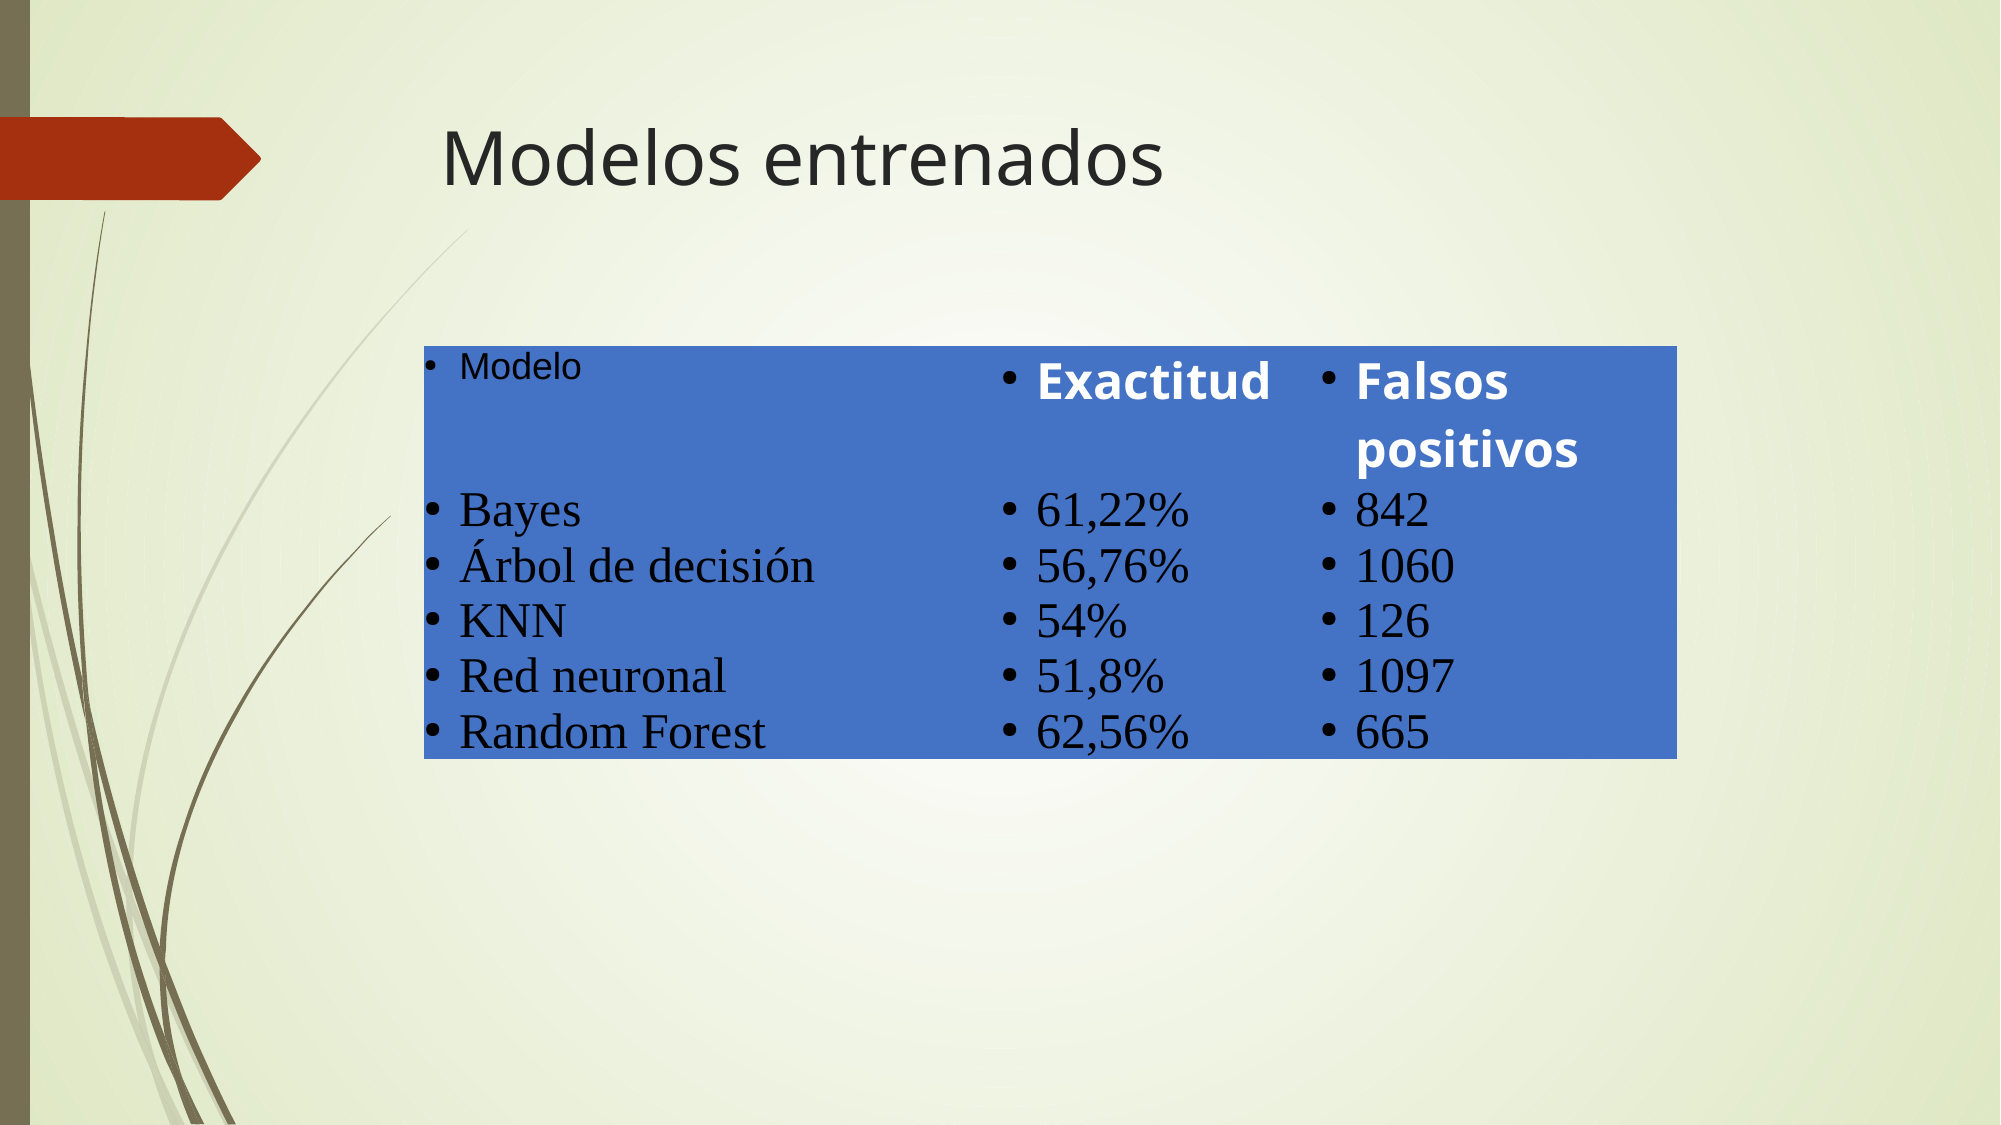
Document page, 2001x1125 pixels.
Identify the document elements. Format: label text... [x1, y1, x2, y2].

table_cell 51,8% [1001, 648, 1320, 704]
table_cell 842 [1320, 482, 1677, 538]
table_header Exactitud [1001, 346, 1320, 482]
title Modelos entrenados [425, 102, 1888, 313]
table_header Modelo [424, 346, 1001, 482]
table_cell Bayes [424, 482, 1001, 538]
table_cell Red neuronal [424, 648, 1001, 704]
table_header Falsos positivos [1320, 346, 1677, 482]
table_cell 1097 [1320, 648, 1677, 704]
table_cell Árbol de decisión [424, 538, 1001, 593]
table_cell 54% [1001, 593, 1320, 648]
table_cell 62,56% [1001, 704, 1320, 759]
table_cell 126 [1320, 593, 1677, 648]
table_cell 56,76% [1001, 538, 1320, 593]
table_cell 665 [1320, 704, 1677, 759]
table_cell KNN [424, 593, 1001, 648]
table_cell 61,22% [1001, 482, 1320, 538]
table_cell Random Forest [424, 704, 1001, 759]
table_cell 1060 [1320, 538, 1677, 593]
